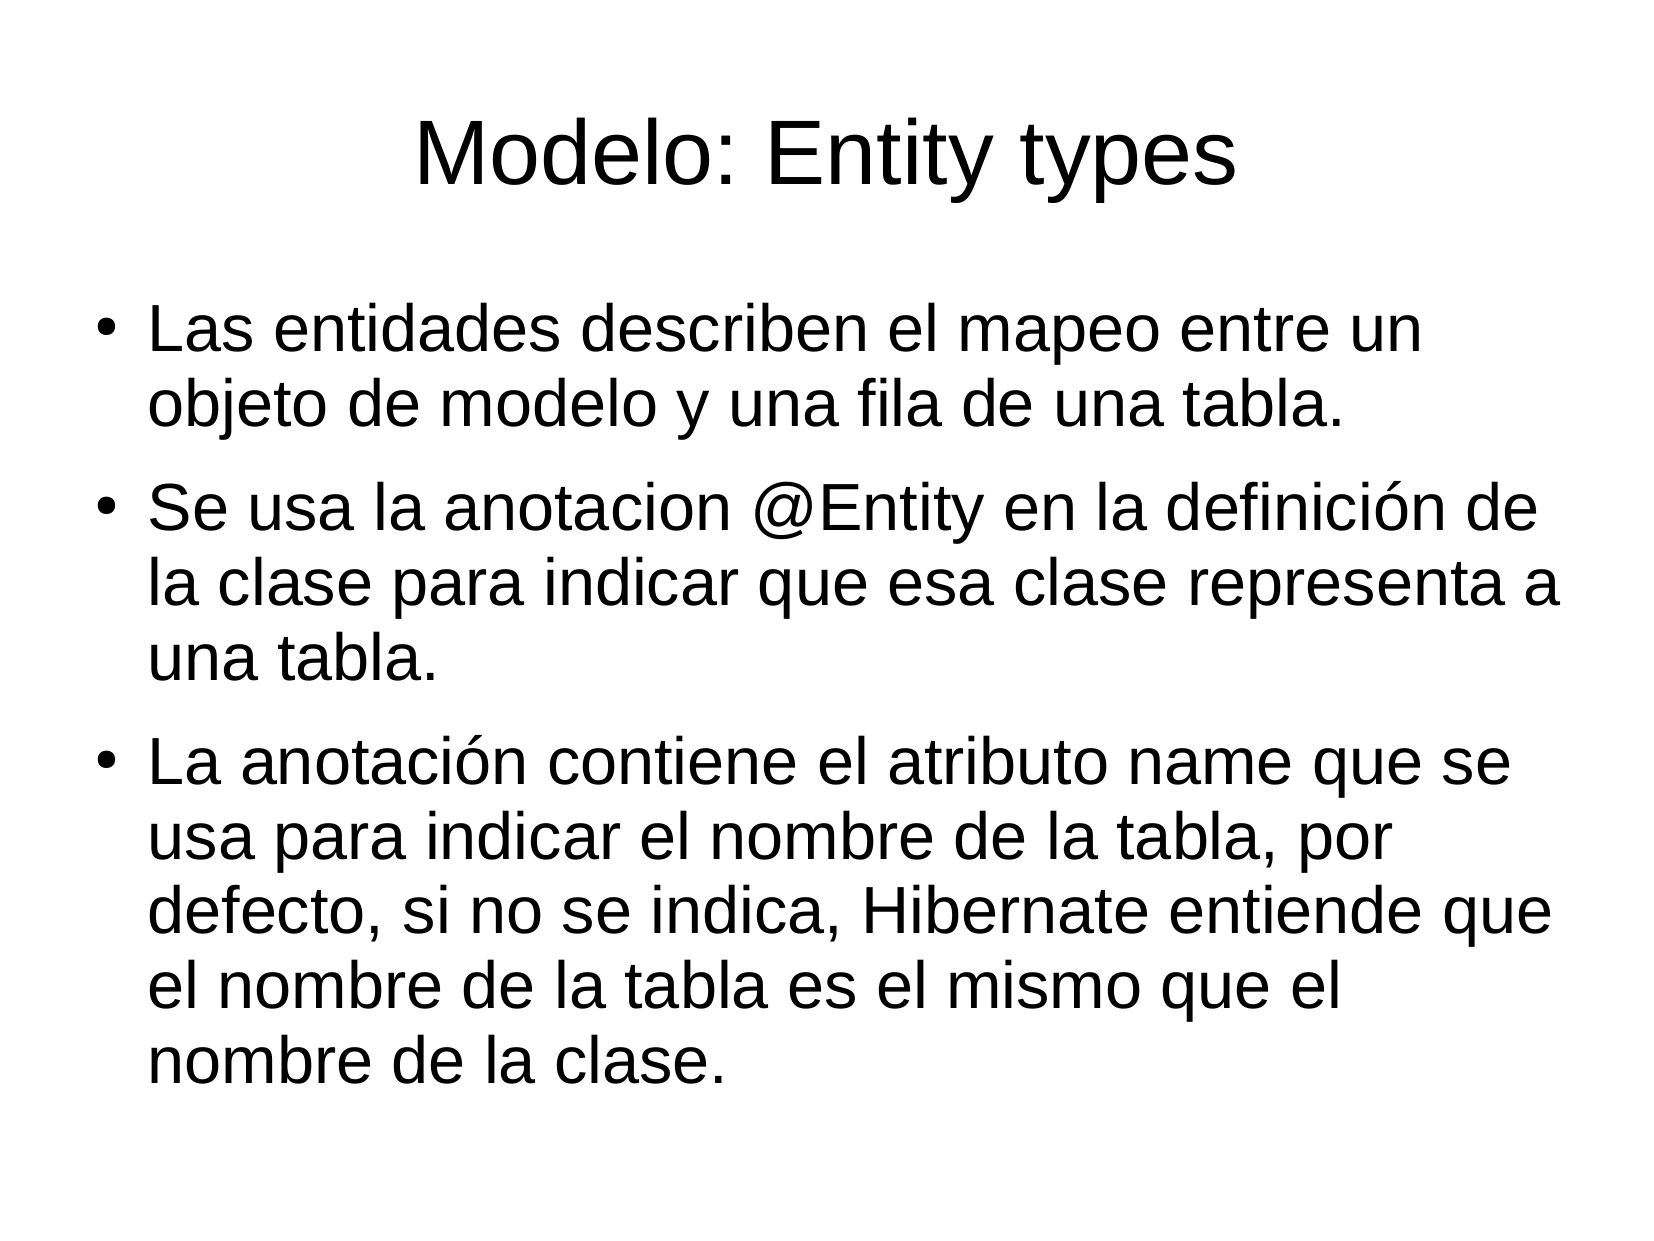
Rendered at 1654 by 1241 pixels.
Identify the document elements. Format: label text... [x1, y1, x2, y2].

title Modelo: Entity types [82, 49, 1571, 257]
list Las entidades describen el mapeo entre un objeto de modelo y una fila de una tabla. Se usa la anotacion @Entity en la definición de la clase para indicar que esa clase representa a una tabla. La anotación contiene el atributo name que se usa para indicar el nombre de la tabla, por defecto, si no se indica, Hibernate entiende que el nombre de la tabla es el mismo que el nombre de la clase. [76, 291, 1565, 1110]
